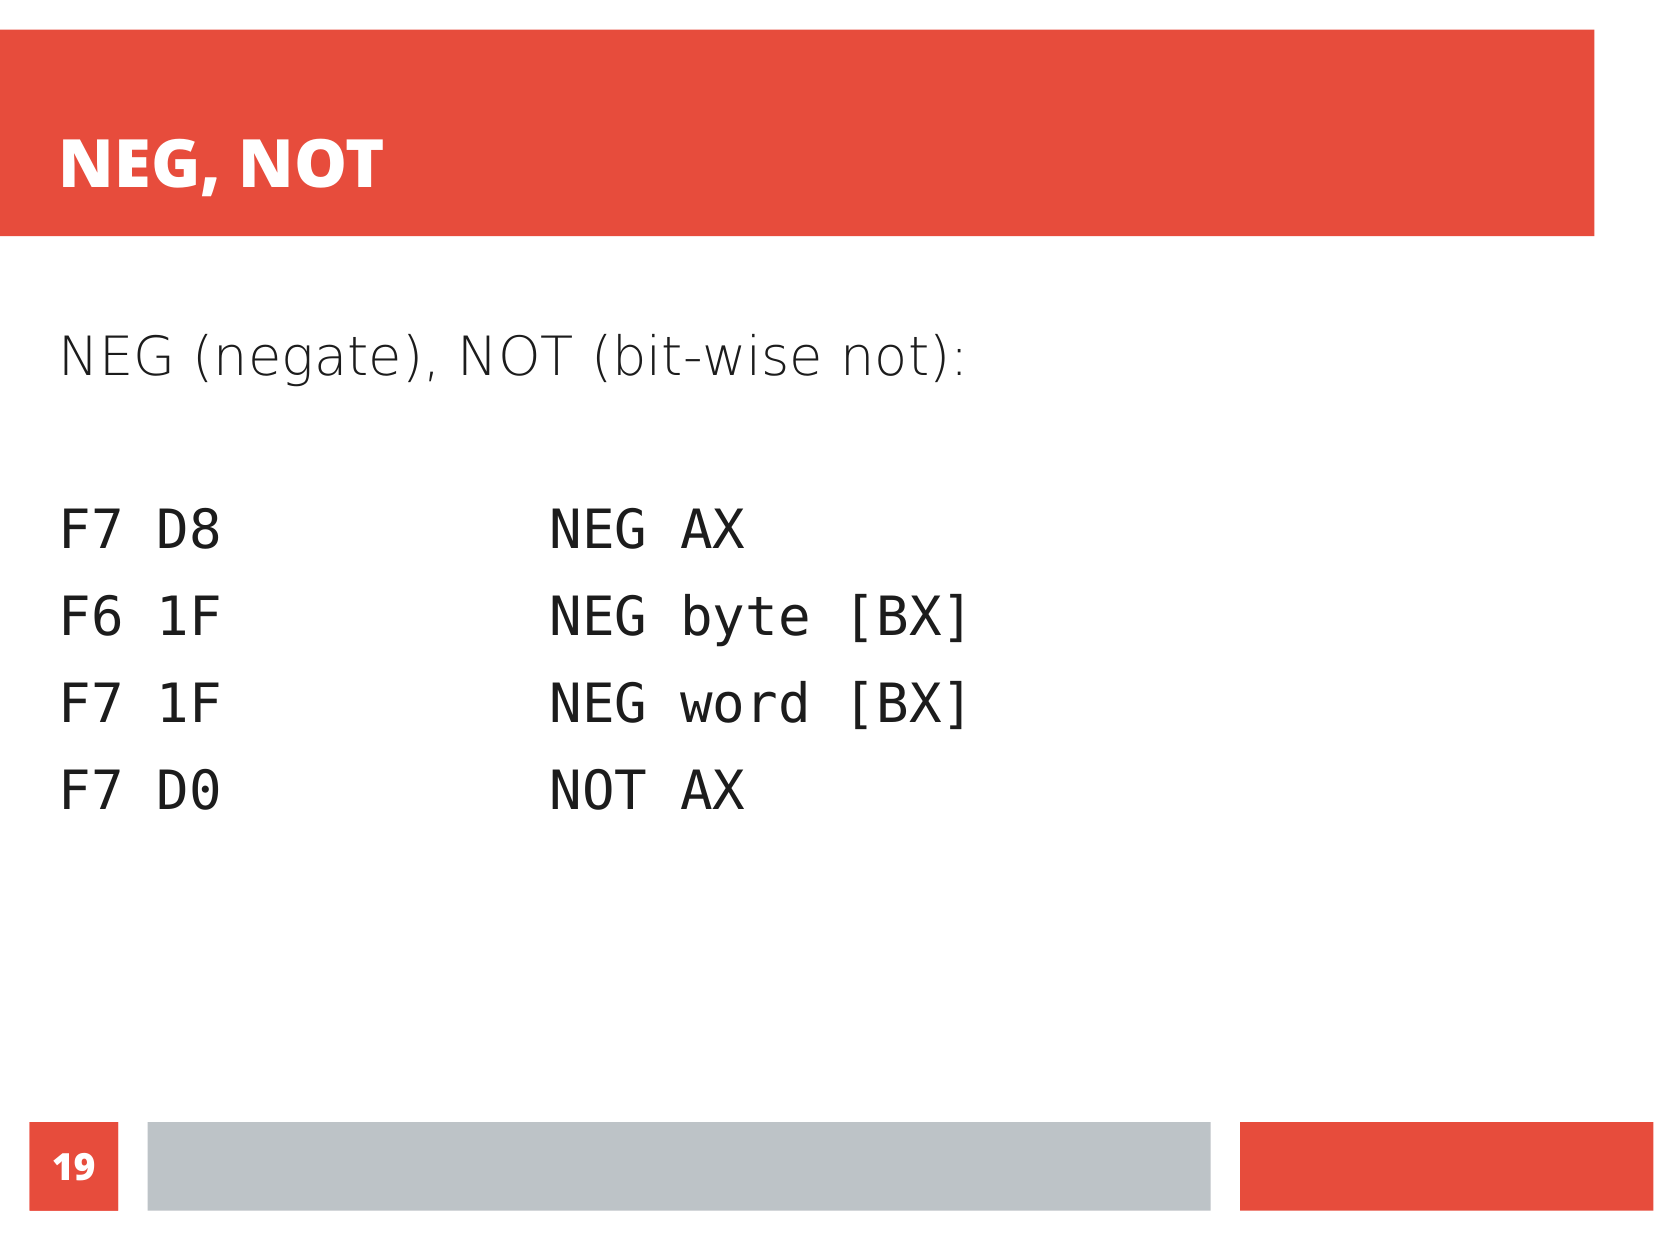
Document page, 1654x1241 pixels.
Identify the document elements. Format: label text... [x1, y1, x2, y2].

title NEG, NOT [59, 59, 1595, 207]
list NEG (negate), NOT (bit-wise not): F7 D8 NEG AX F6 1F NEG byte [BX] F7 1F NEG word [BX] F7 D0 NOT AX [59, 324, 1565, 1093]
